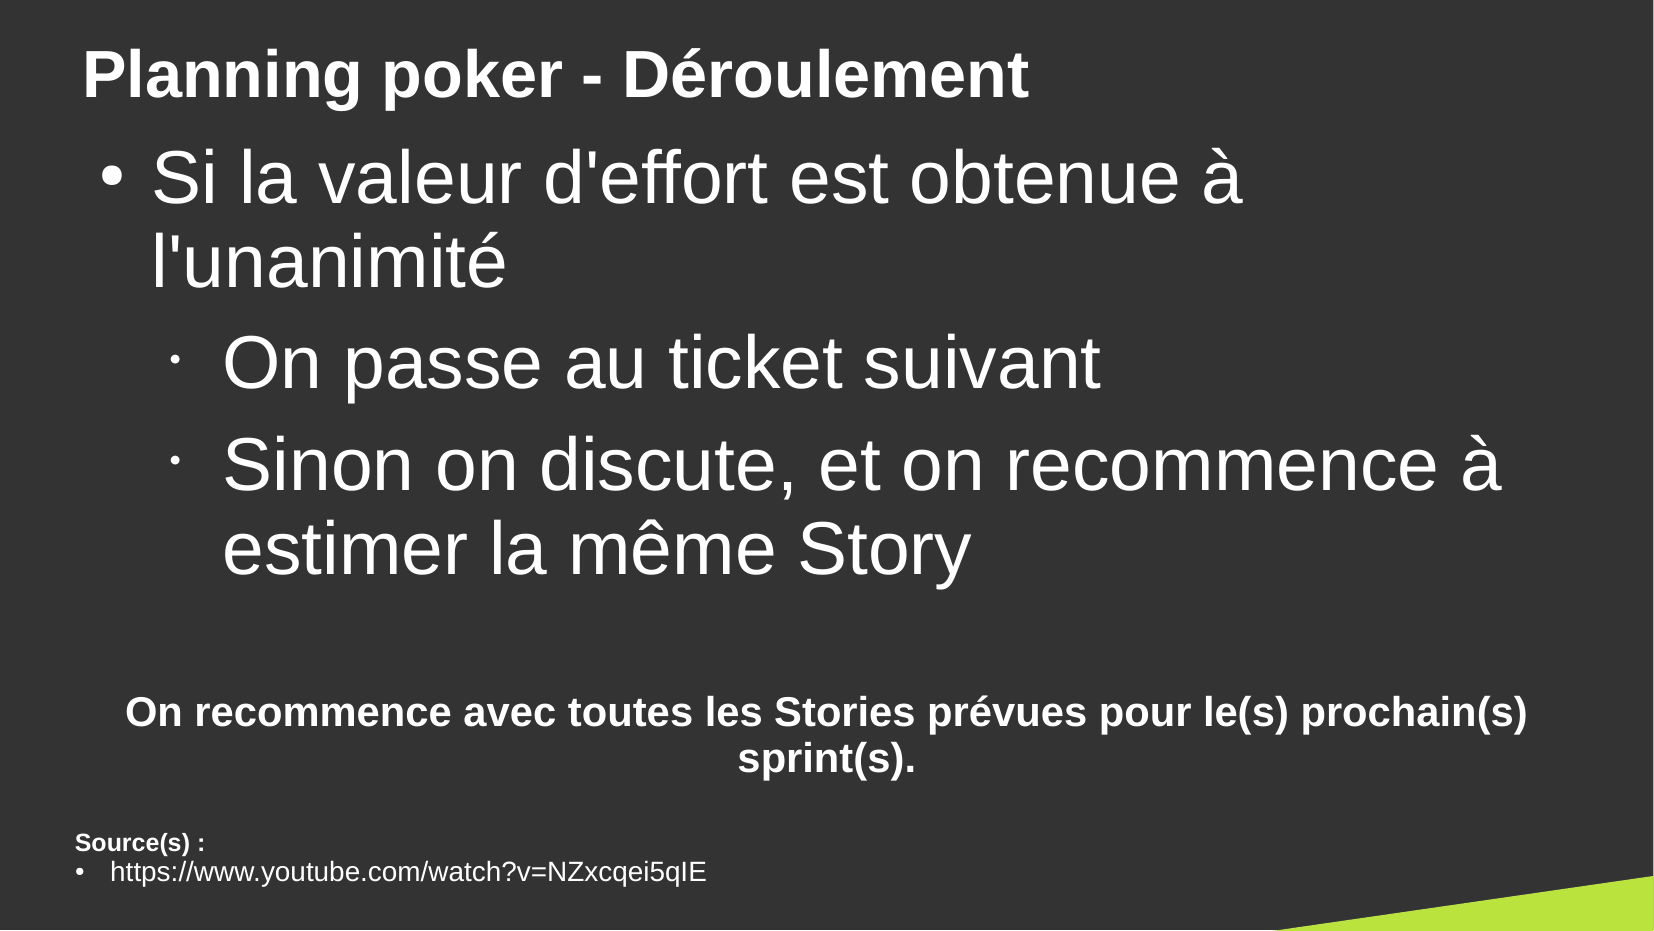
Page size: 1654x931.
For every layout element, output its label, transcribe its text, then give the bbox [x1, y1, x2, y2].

text_box [1271, 875, 1654, 931]
list Si la valeur d'effort est obtenue à l'unanimité On passe au ticket suivant Sinon on discute, et on recommence à estimer la même Story [80, 135, 1620, 688]
title Planning poker - Déroulement [82, 37, 1571, 122]
text_box Source(s) : https://www.youtube.com/watch?v=NZxcqei5qIE [60, 821, 1546, 921]
title On recommence avec toutes les Stories prévues pour le(s) prochain(s) sprint(s). [31, 688, 1622, 782]
